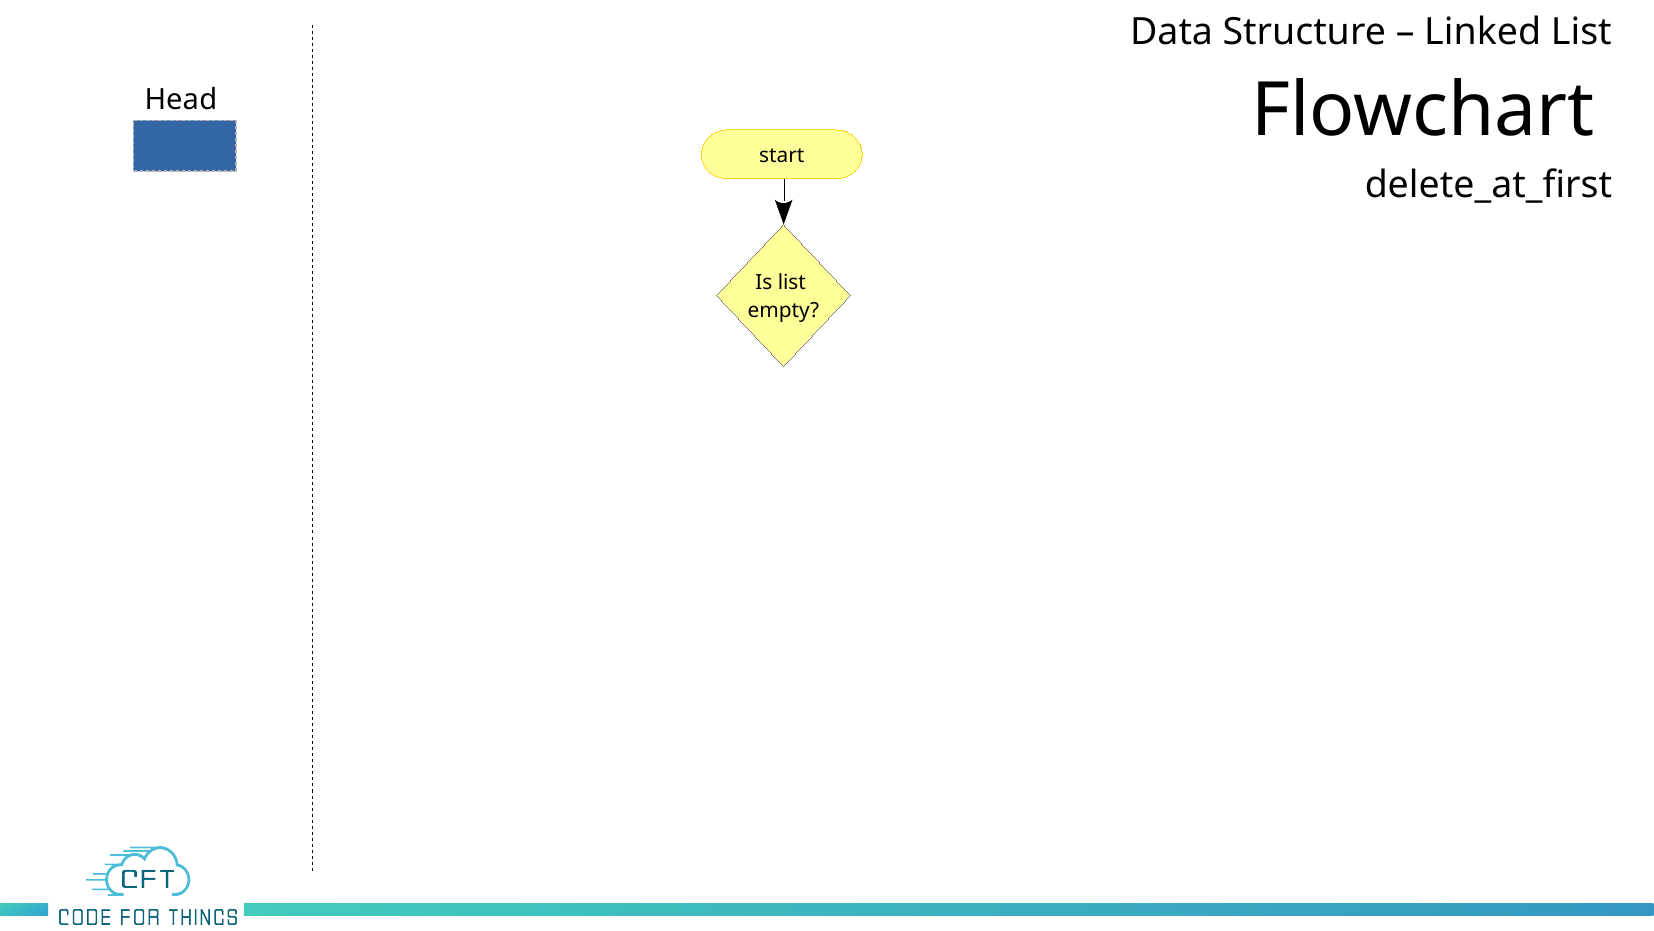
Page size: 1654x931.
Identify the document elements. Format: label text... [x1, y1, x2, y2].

title Data Structure – Linked List Flowchart delete_at_first [1093, 0, 1613, 216]
text_box Is list empty? [716, 224, 851, 367]
picture [59, 846, 237, 925]
text_box [133, 126, 237, 172]
text_box start [701, 129, 863, 179]
text_box Head [129, 70, 241, 126]
